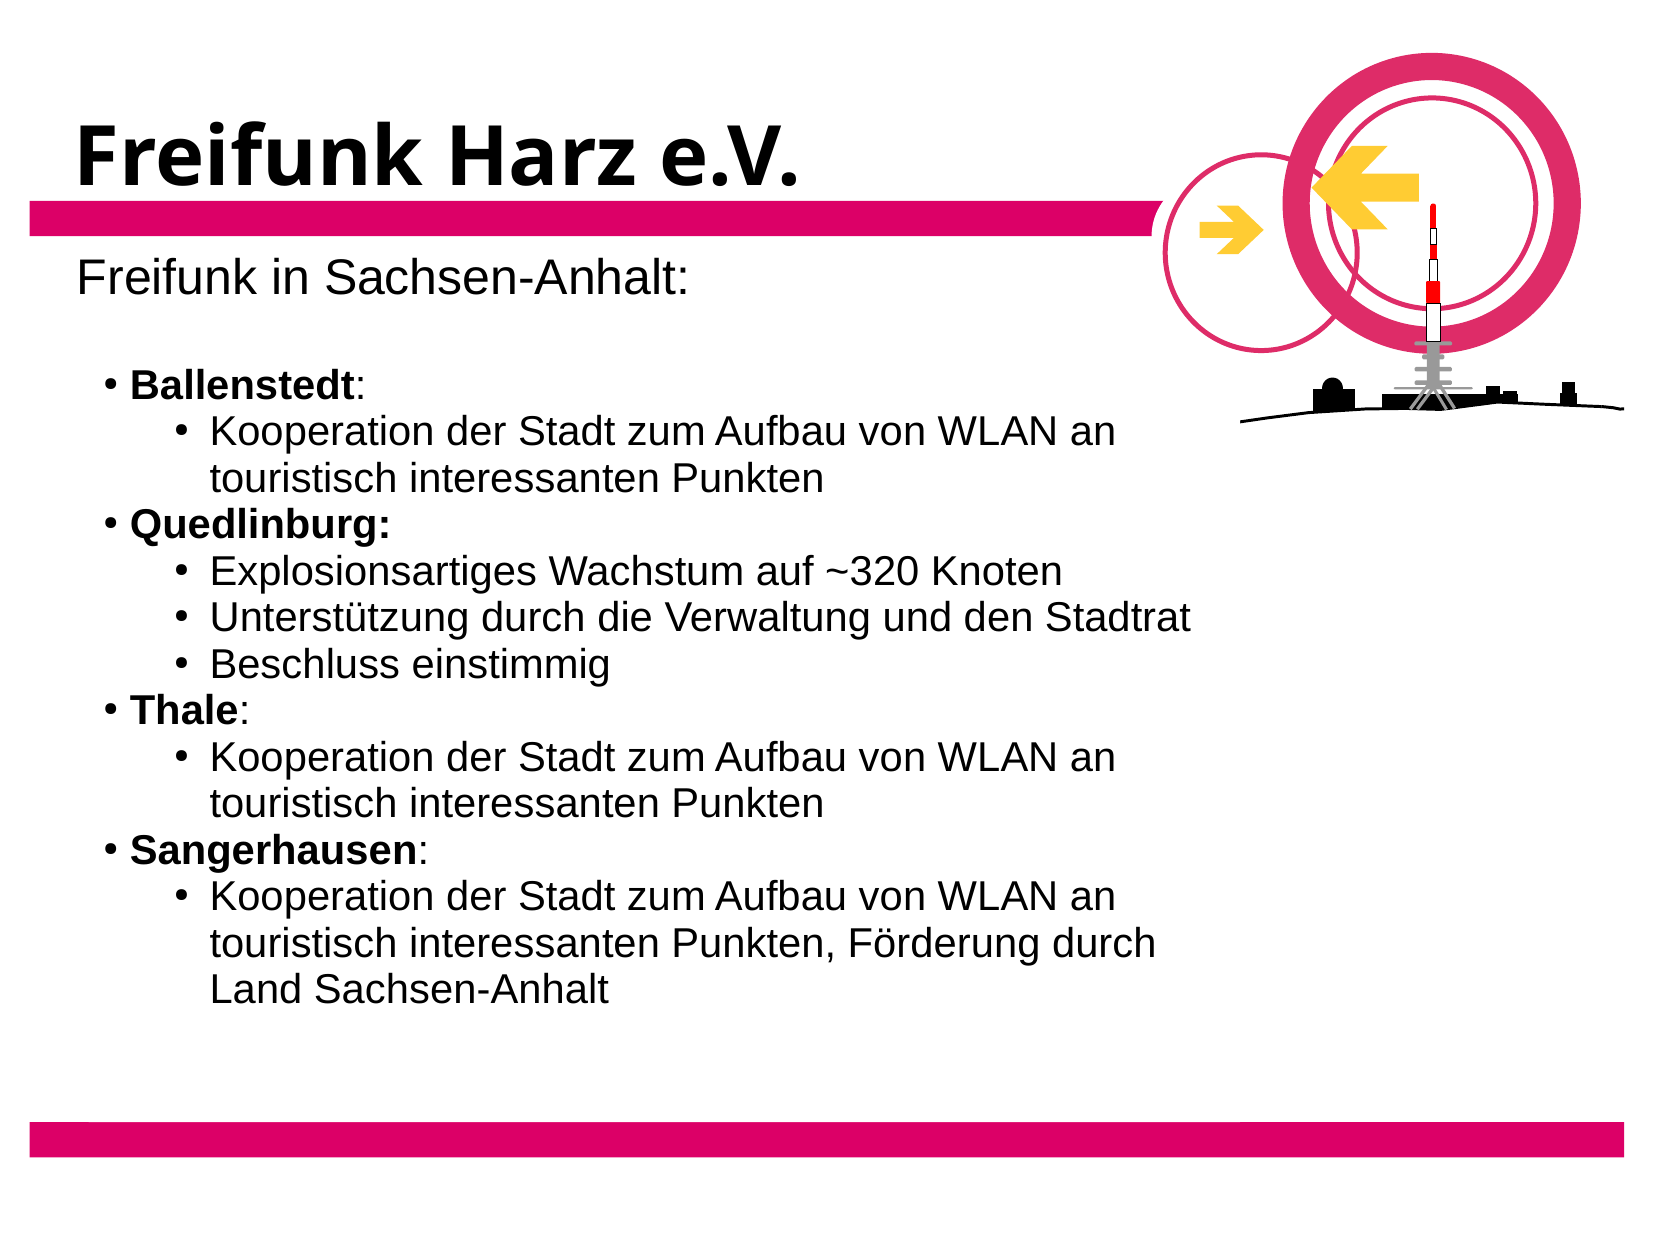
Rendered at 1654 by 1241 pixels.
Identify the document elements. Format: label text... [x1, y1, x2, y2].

text_box Ballenstedt: Kooperation der Stadt zum Aufbau von WLAN an touristisch interessanten Punkten Quedlinburg: Explosionsartiges Wachstum auf ~320 Knoten Unterstützung durch die Verwaltung und den Stadtrat Beschluss einstimmig Thale: Kooperation der Stadt zum Aufbau von WLAN an touristisch interessanten Punkten Sangerhausen: Kooperation der Stadt zum Aufbau von WLAN an touristisch interessanten Punkten, Förderung durch Land Sachsen-Anhalt [88, 354, 1241, 1123]
subtitle Freifunk in Sachsen-Anhalt: [76, 218, 798, 337]
